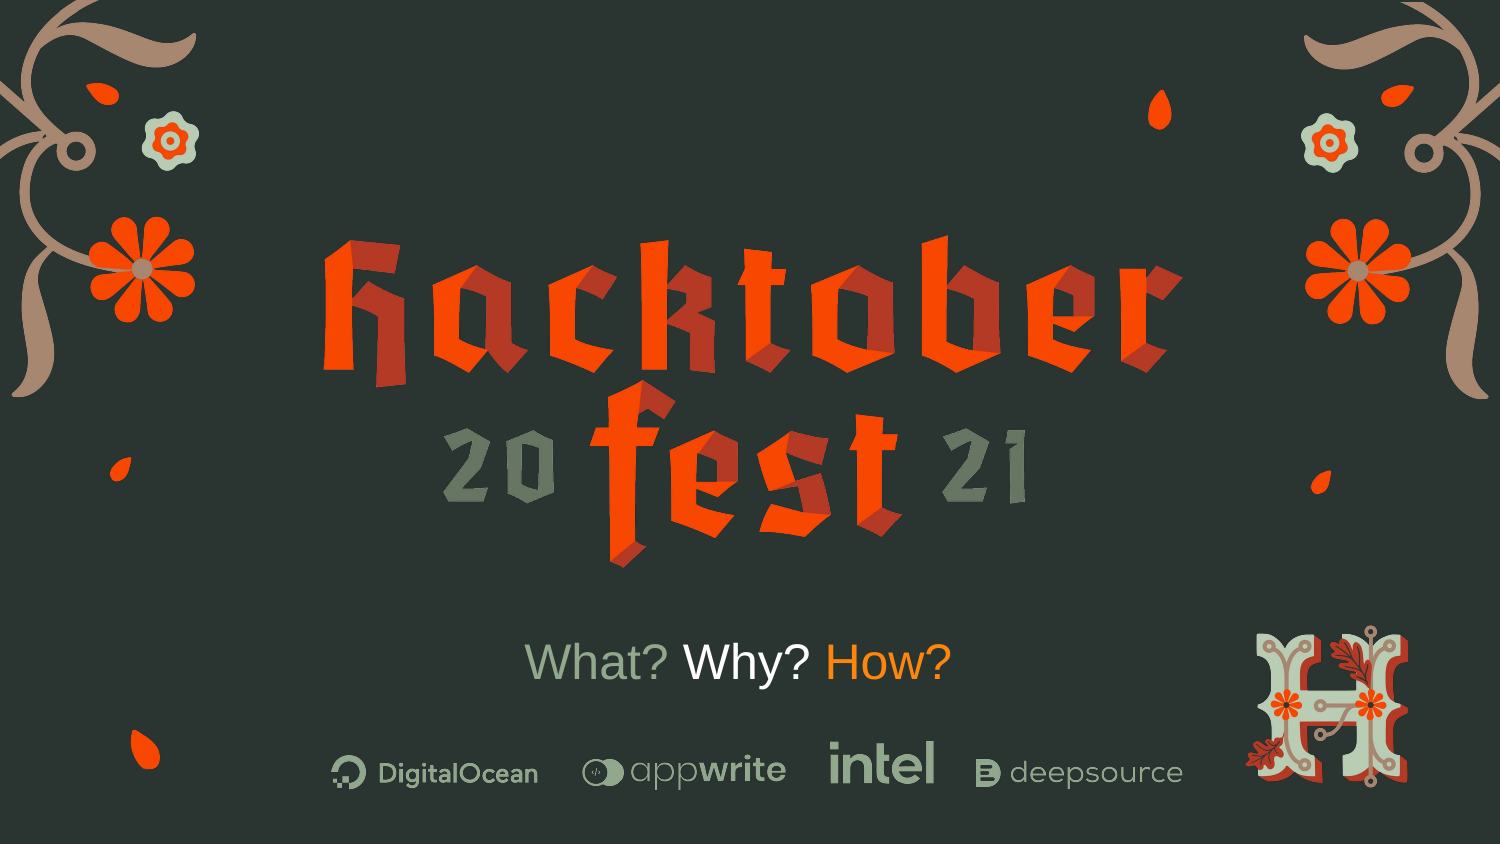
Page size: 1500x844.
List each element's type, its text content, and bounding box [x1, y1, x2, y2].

picture [323, 234, 1183, 568]
picture [976, 743, 1183, 816]
picture [580, 743, 788, 816]
picture [830, 735, 934, 807]
picture [1311, 471, 1333, 495]
picture [122, 729, 167, 772]
picture [109, 456, 132, 482]
picture [1138, 89, 1182, 133]
picture [1245, 624, 1408, 788]
picture [331, 743, 538, 816]
text_box What? Why? How? [265, 623, 1211, 695]
